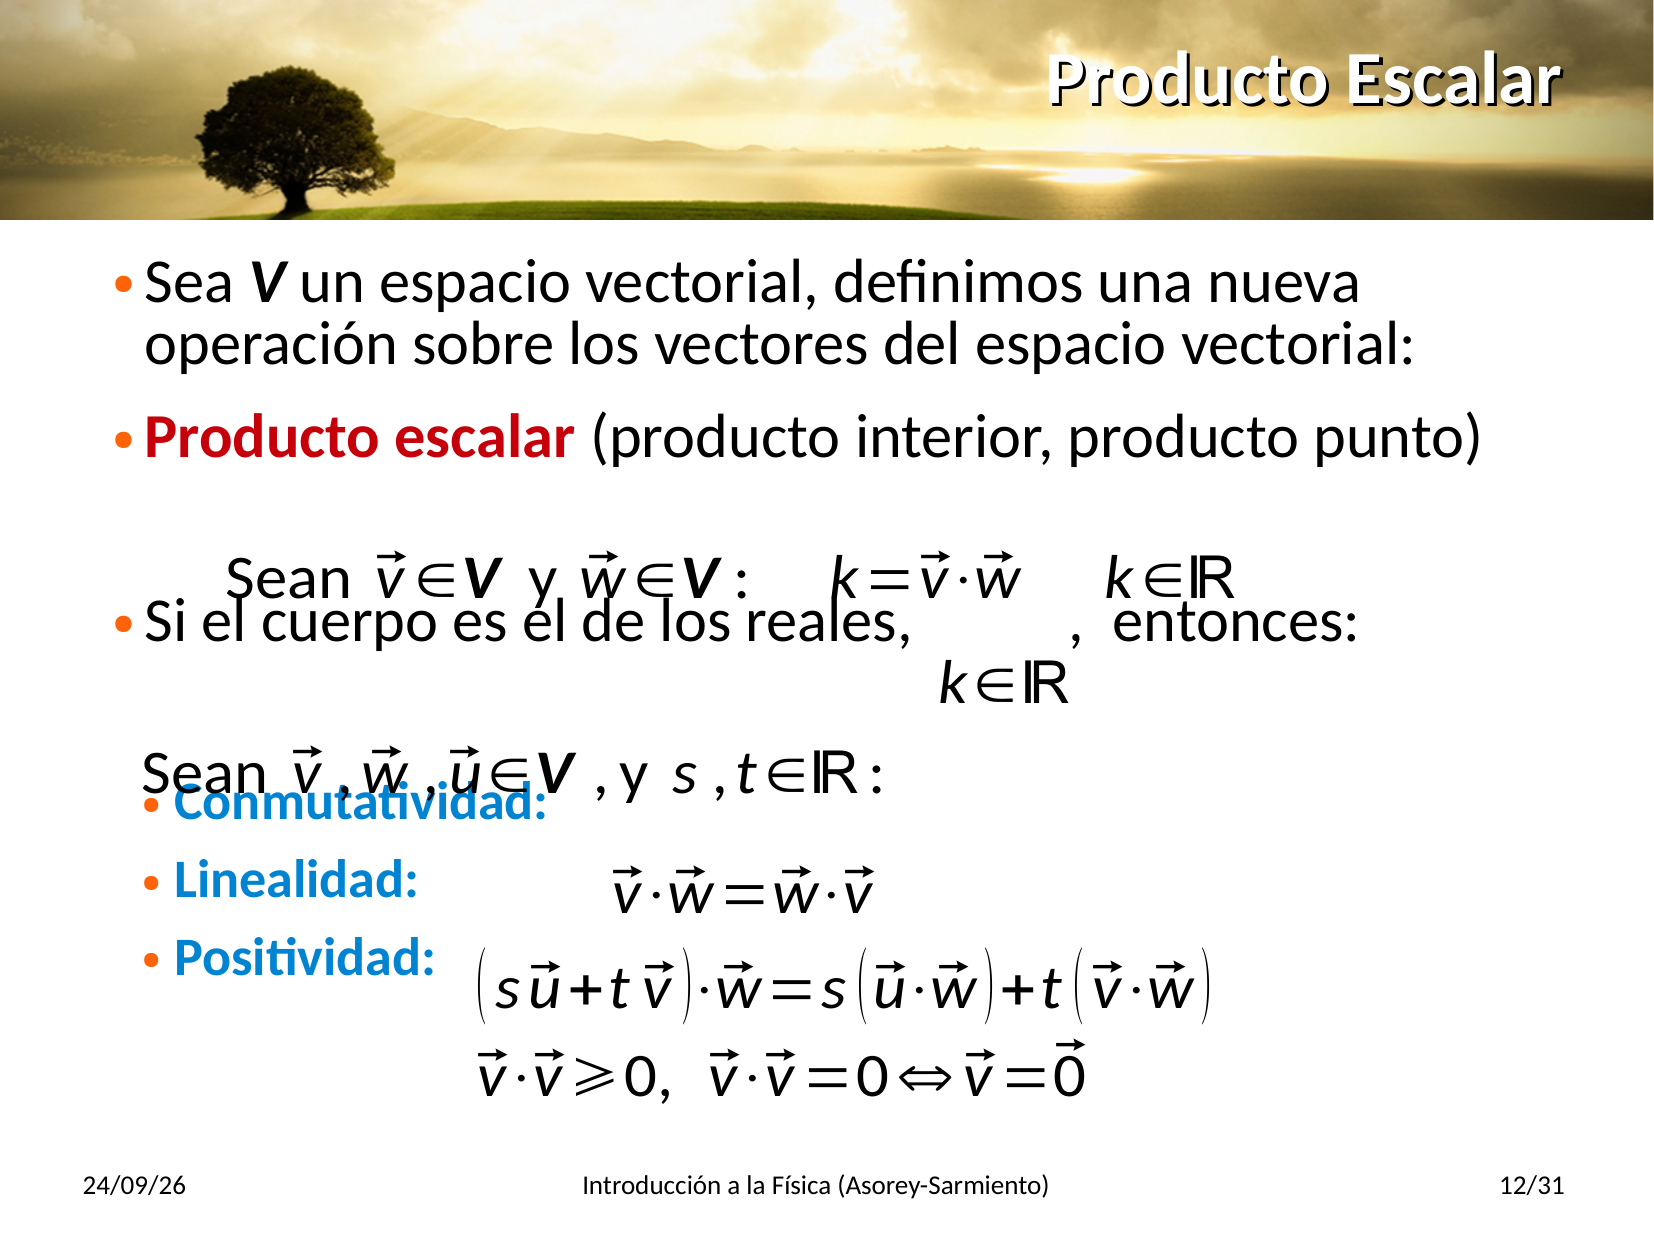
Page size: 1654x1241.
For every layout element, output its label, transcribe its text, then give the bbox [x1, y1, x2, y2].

chart [604, 855, 886, 931]
chart [135, 735, 893, 811]
chart [469, 945, 1220, 1029]
picture [0, 0, 1654, 220]
title Producto Escalar [75, 19, 1564, 151]
chart [930, 645, 1079, 721]
chart [218, 540, 1246, 616]
list Sea V un espacio vectorial, definimos una nueva operación sobre los vectores del espacio vectorial: Producto escalar (producto interior, producto punto) Si el cuerpo es el de los reales, , entonces: Conmutatividad: Linealidad: Positividad: [82, 255, 1571, 1156]
chart [469, 1035, 1096, 1114]
